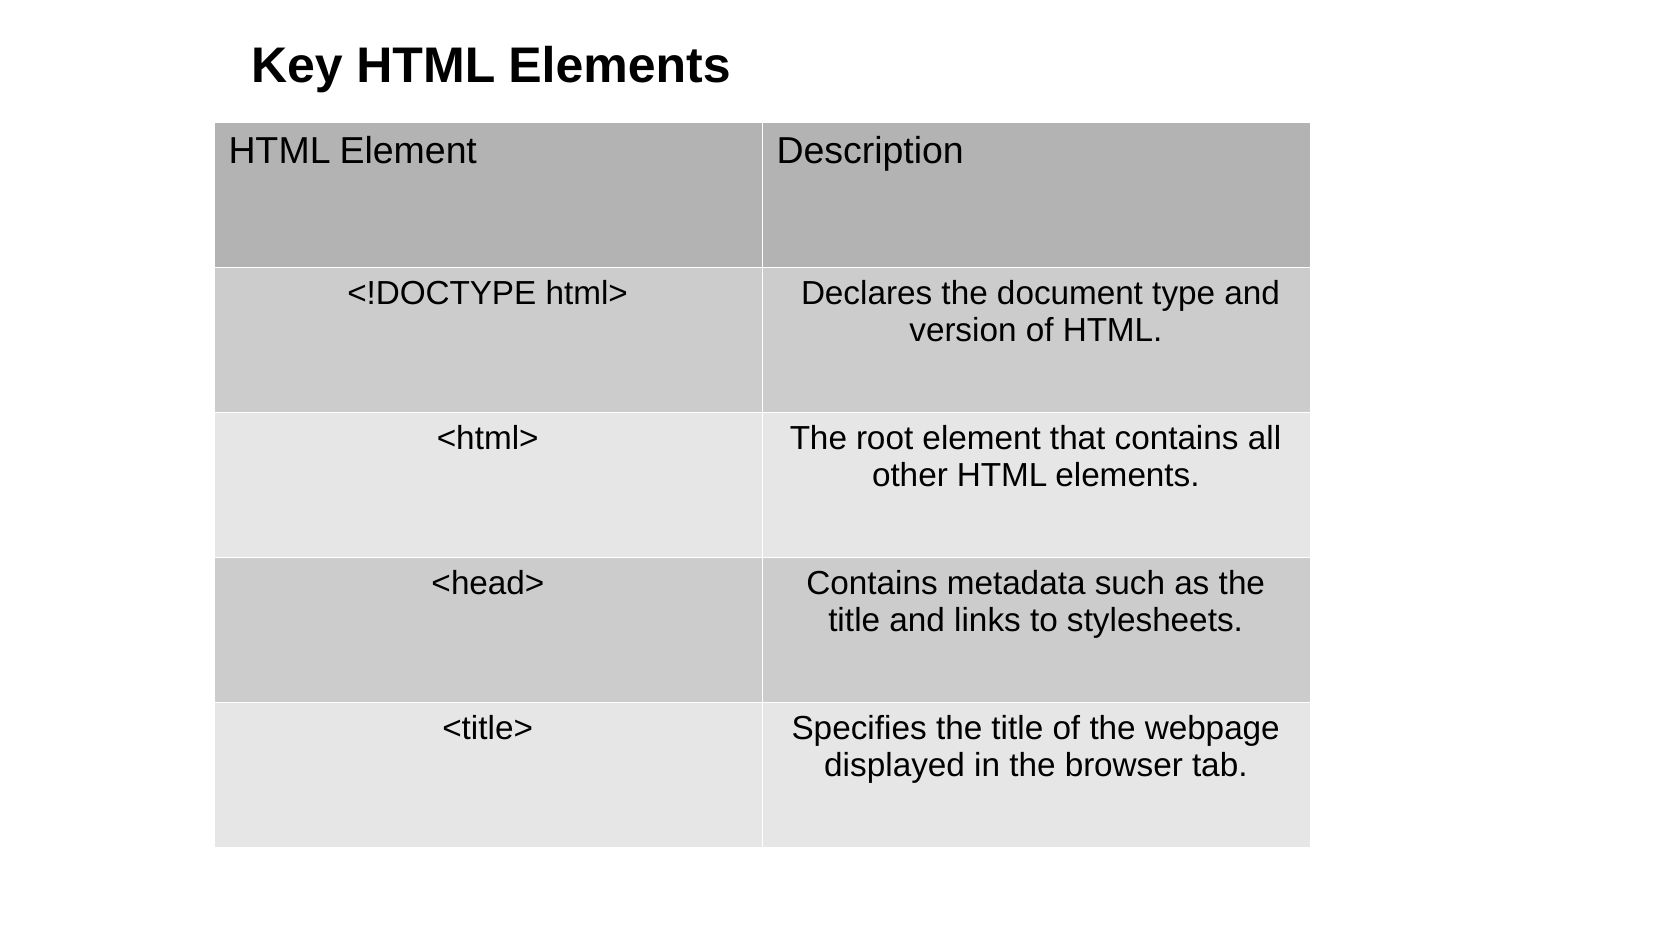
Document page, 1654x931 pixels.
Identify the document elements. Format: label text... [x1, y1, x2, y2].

table_header HTML Element [215, 123, 762, 267]
table_header Description [763, 123, 1310, 267]
table_cell Contains metadata such as the title and links to stylesheets. [763, 558, 1310, 702]
table_cell <!DOCTYPE html> [215, 268, 762, 412]
text_box Key HTML Elements [236, 29, 798, 101]
table_cell Declares the document type and version of HTML. [763, 268, 1310, 412]
table_cell Specifies the title of the webpage displayed in the browser tab. [763, 703, 1310, 847]
table_cell <head> [215, 558, 762, 702]
table_cell The root element that contains all other HTML elements. [763, 413, 1310, 557]
table_cell <title> [215, 703, 762, 847]
table_cell <html> [215, 413, 762, 557]
